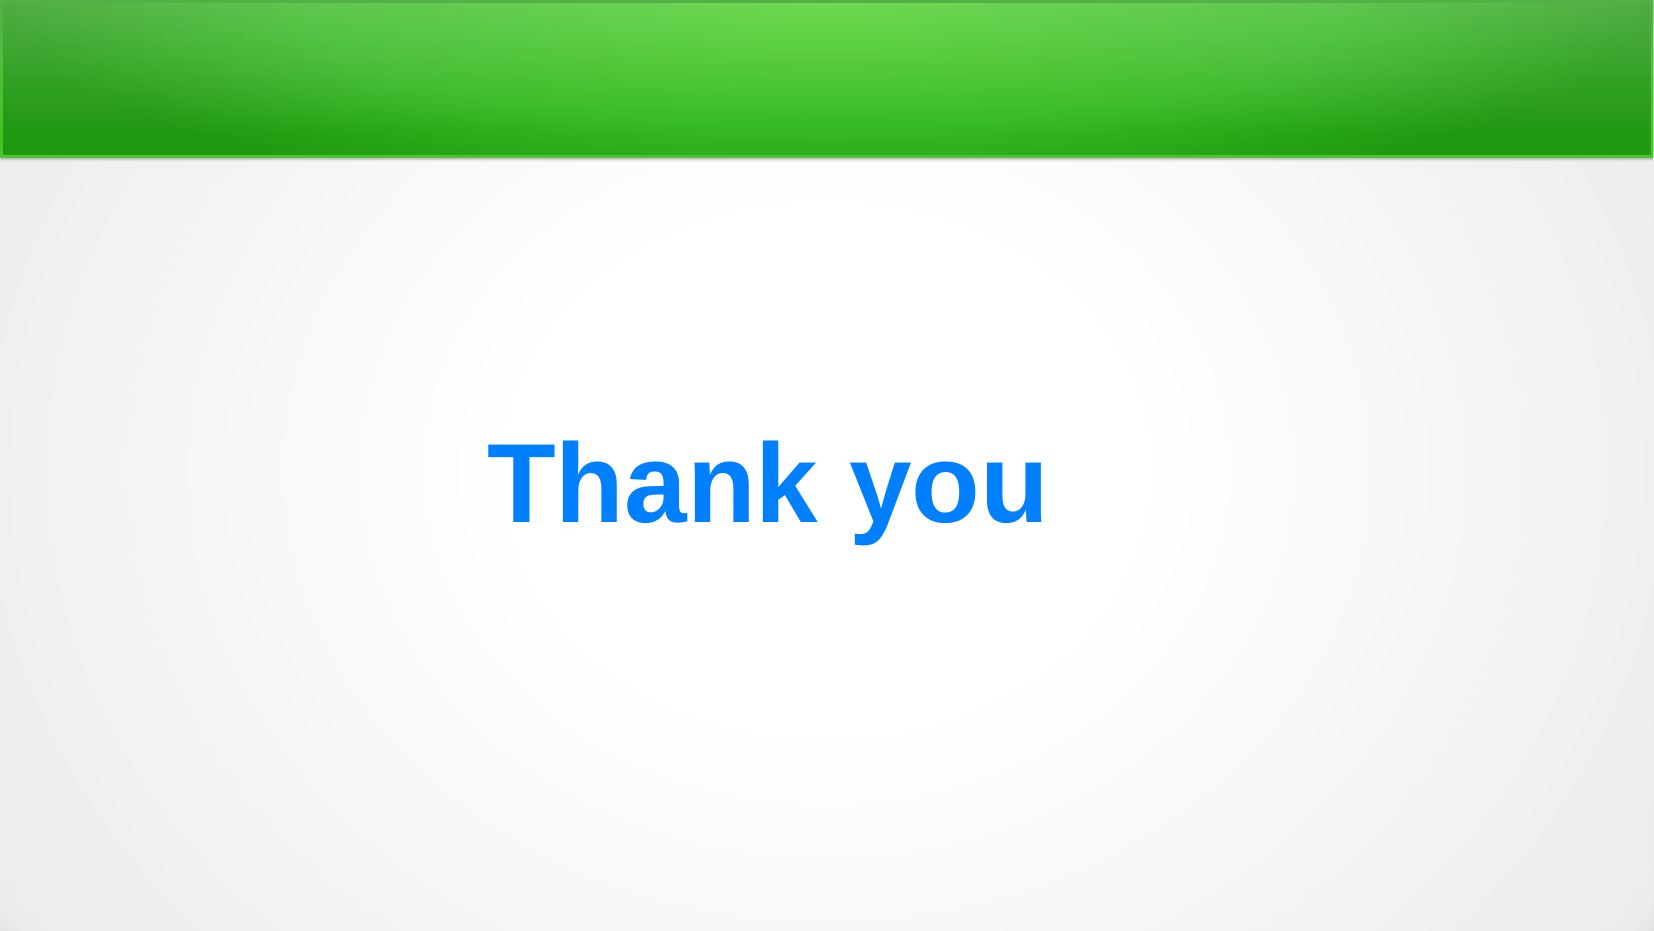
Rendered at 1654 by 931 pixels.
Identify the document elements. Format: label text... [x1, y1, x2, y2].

text_box Thank you [472, 413, 1123, 579]
